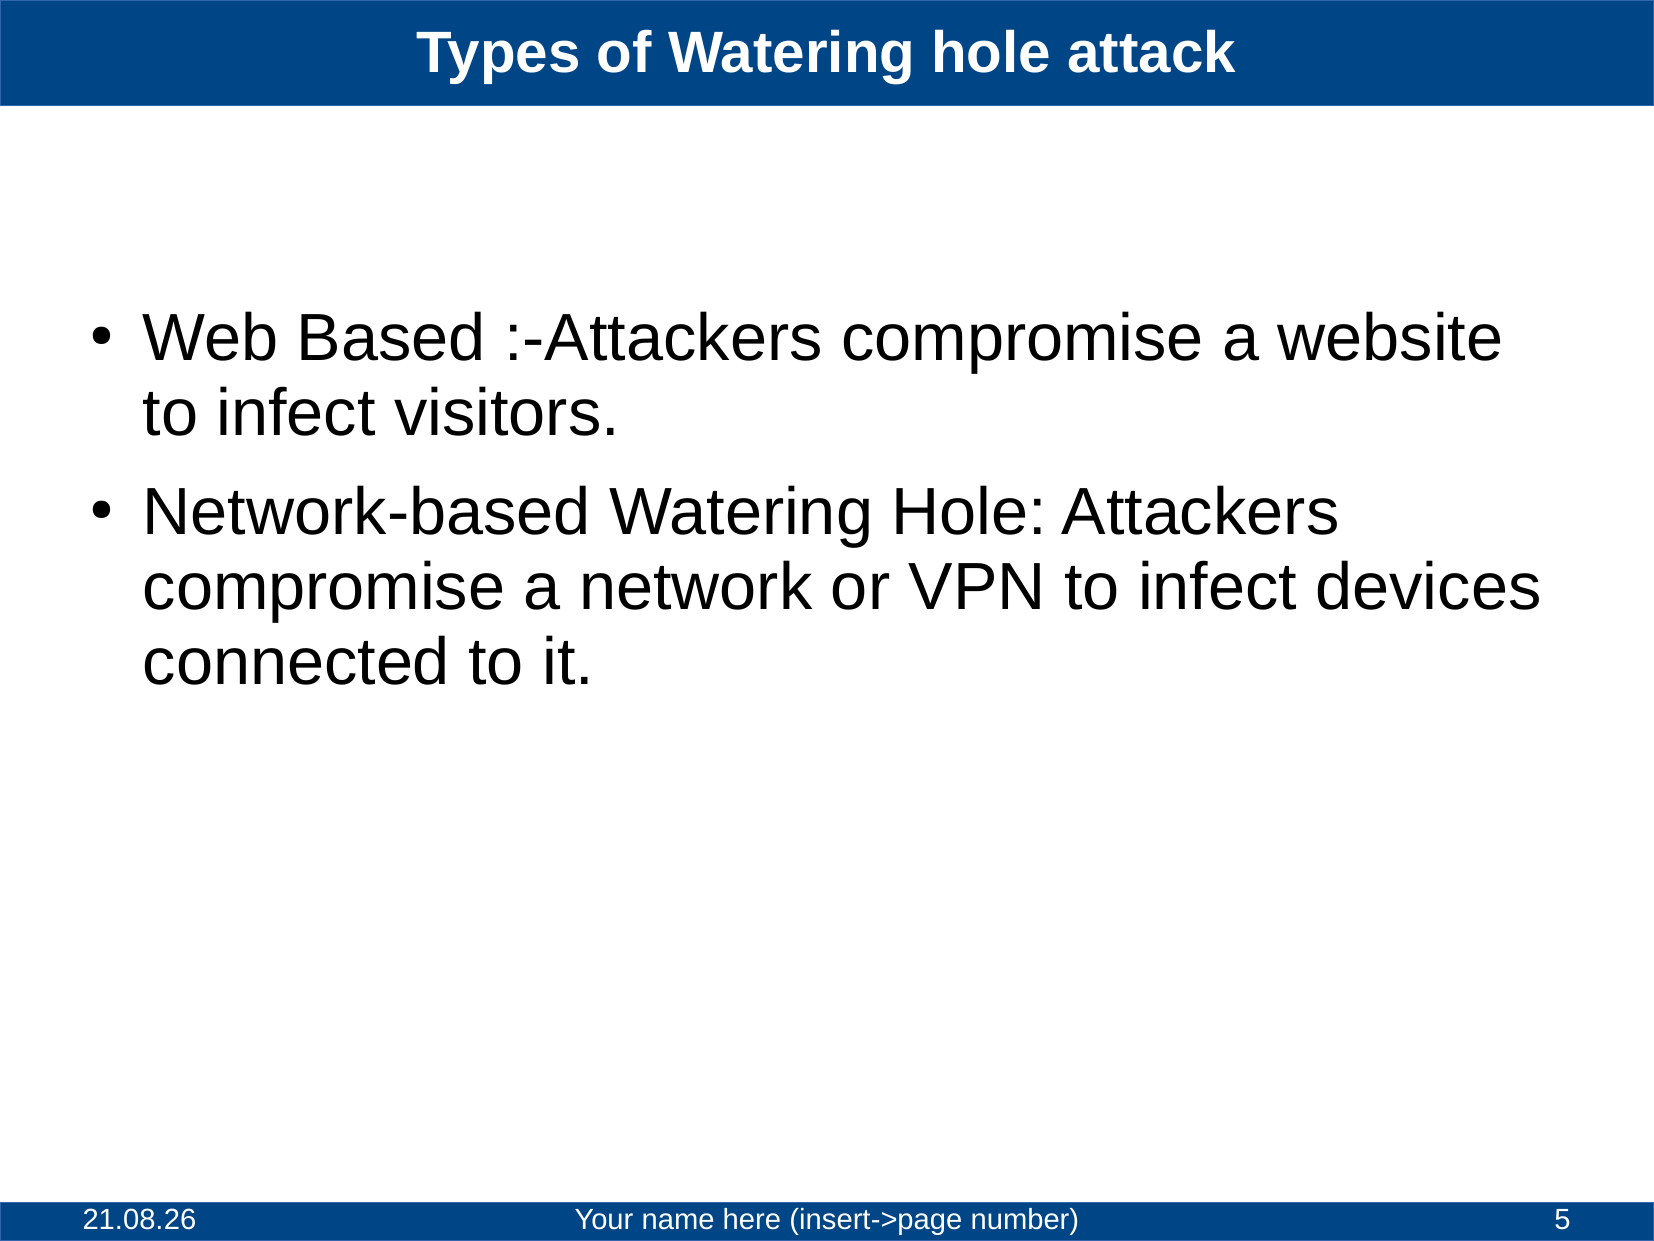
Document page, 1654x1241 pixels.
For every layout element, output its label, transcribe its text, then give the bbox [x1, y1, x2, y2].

list Web Based :-Attackers compromise a website to infect visitors. Network-based Watering Hole: Attackers compromise a network or VPN to infect devices connected to it. [71, 300, 1561, 1081]
title Types of Watering hole attack [0, 0, 1654, 106]
